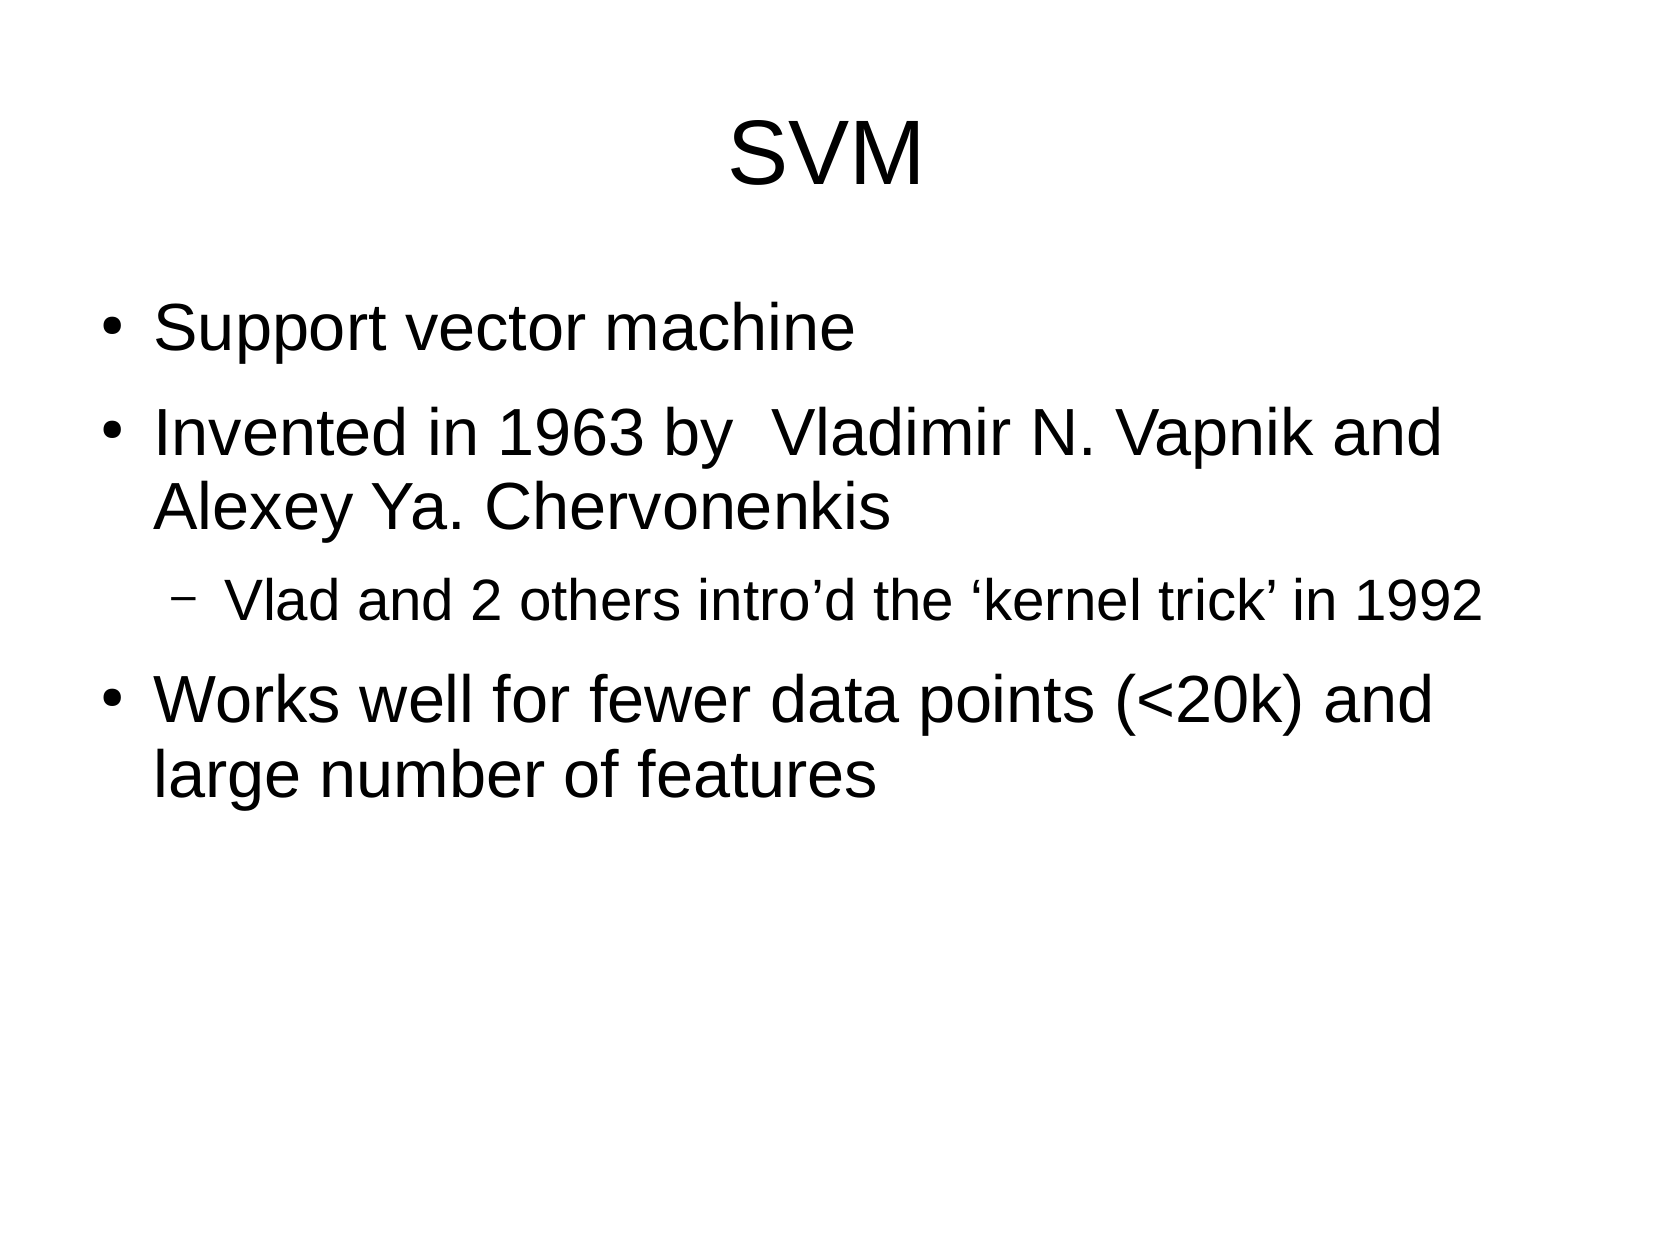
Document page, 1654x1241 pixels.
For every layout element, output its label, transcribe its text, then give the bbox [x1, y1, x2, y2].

list Support vector machine Invented in 1963 by Vladimir N. Vapnik and Alexey Ya. Chervonenkis Vlad and 2 others intro’d the ‘kernel trick’ in 1992 Works well for fewer data points (<20k) and large number of features [82, 290, 1571, 1010]
title SVM [82, 49, 1571, 257]
